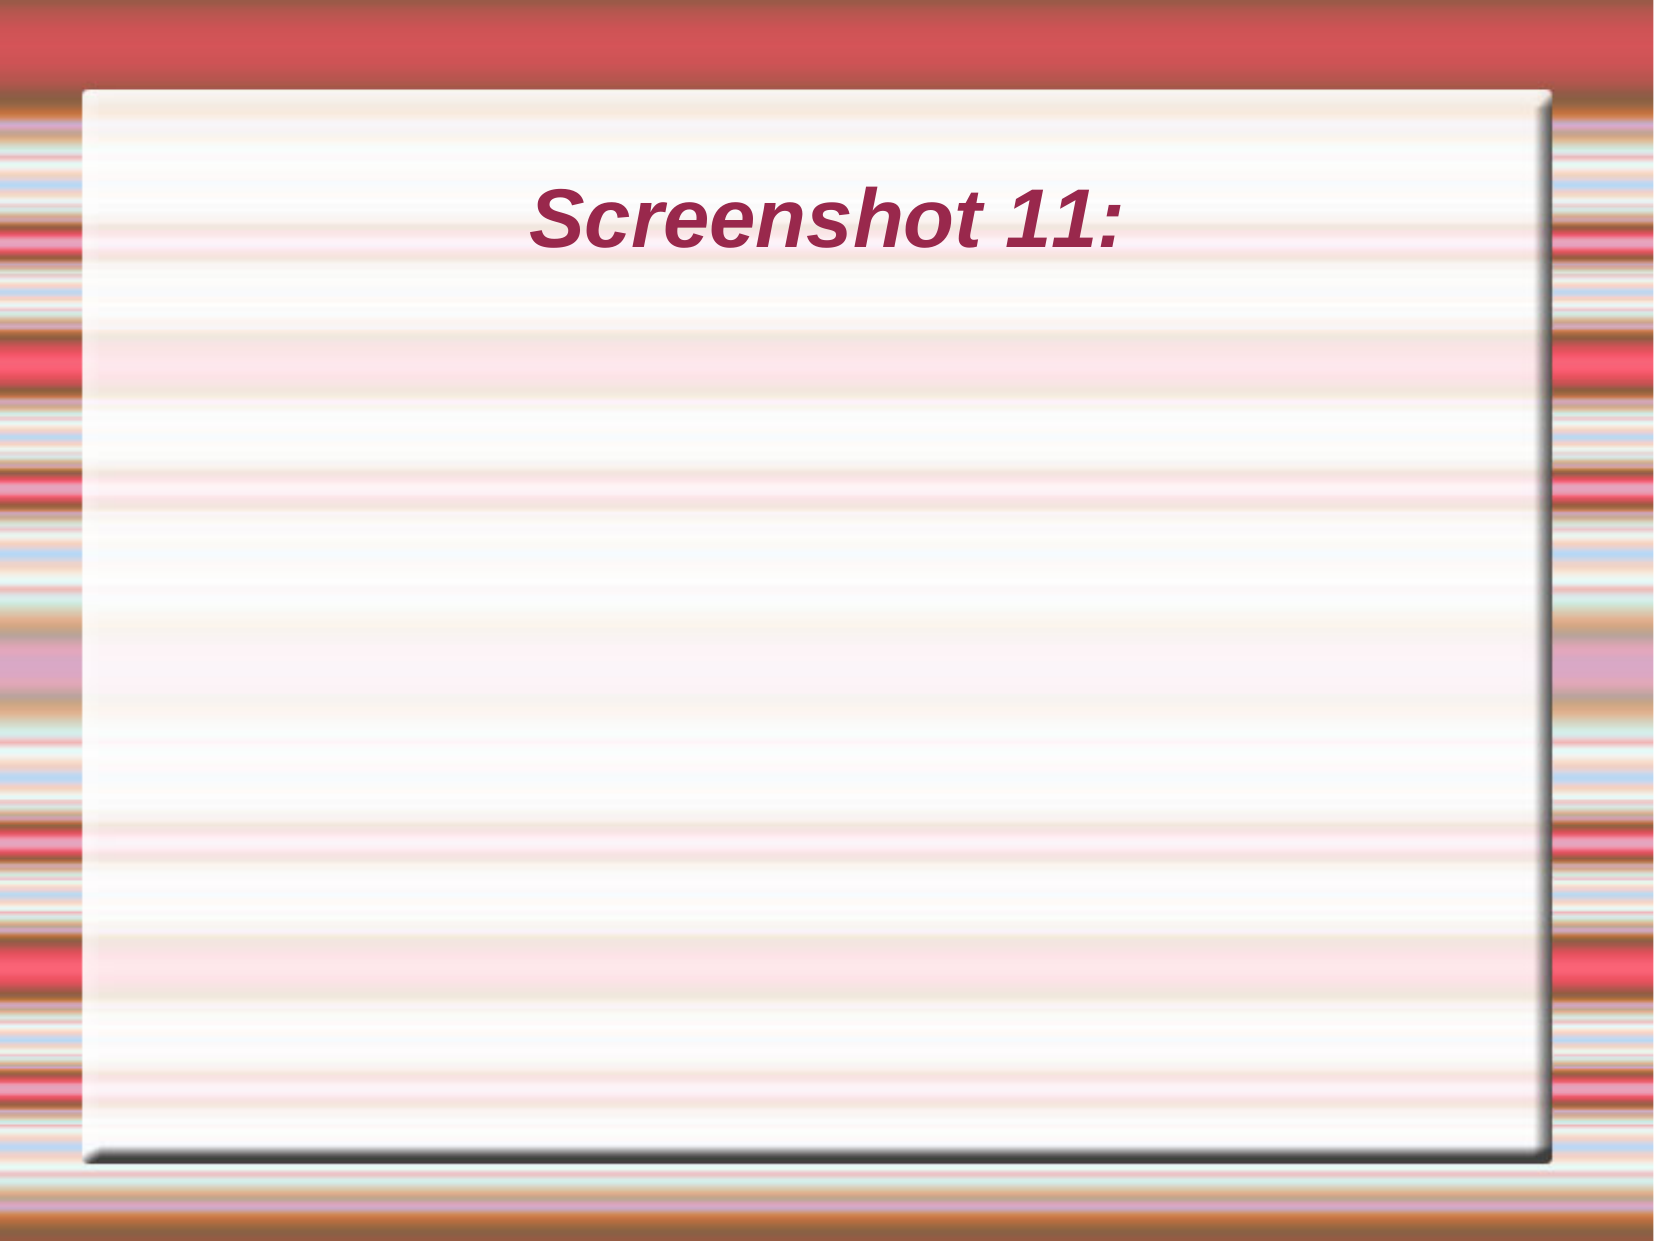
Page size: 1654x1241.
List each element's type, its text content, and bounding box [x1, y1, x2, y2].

title Screenshot 11: [121, 114, 1534, 322]
picture [0, 0, 1654, 1241]
